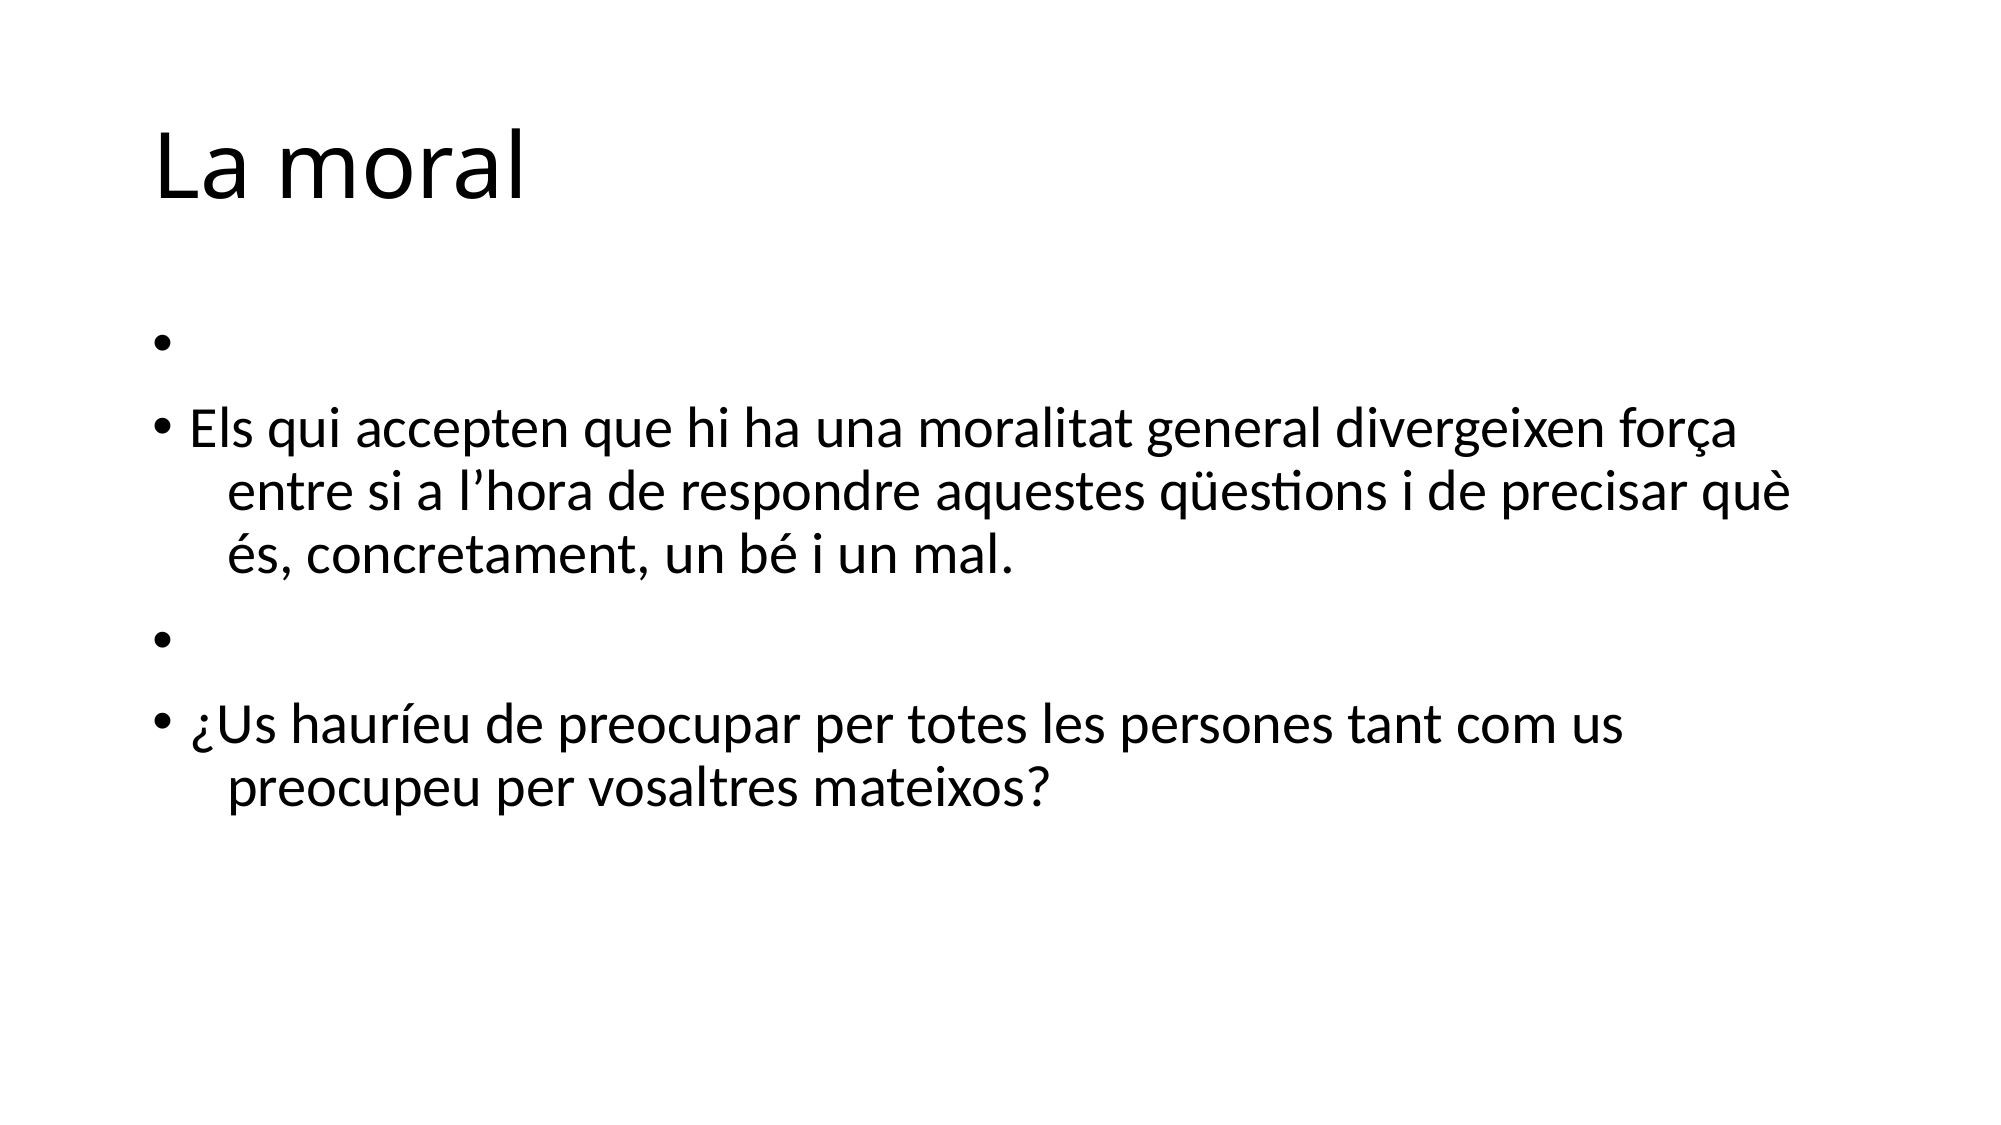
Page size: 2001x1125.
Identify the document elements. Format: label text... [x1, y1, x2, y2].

title La moral [137, 59, 1863, 278]
list Els qui accepten que hi ha una moralitat general divergeixen força entre si a l’hora de respondre aquestes qüestions i de precisar què és, concretament, un bé i un mal. ¿Us hauríeu de preocupar per totes les persones tant com us preocupeu per vosaltres mateixos? [137, 299, 1863, 1014]
